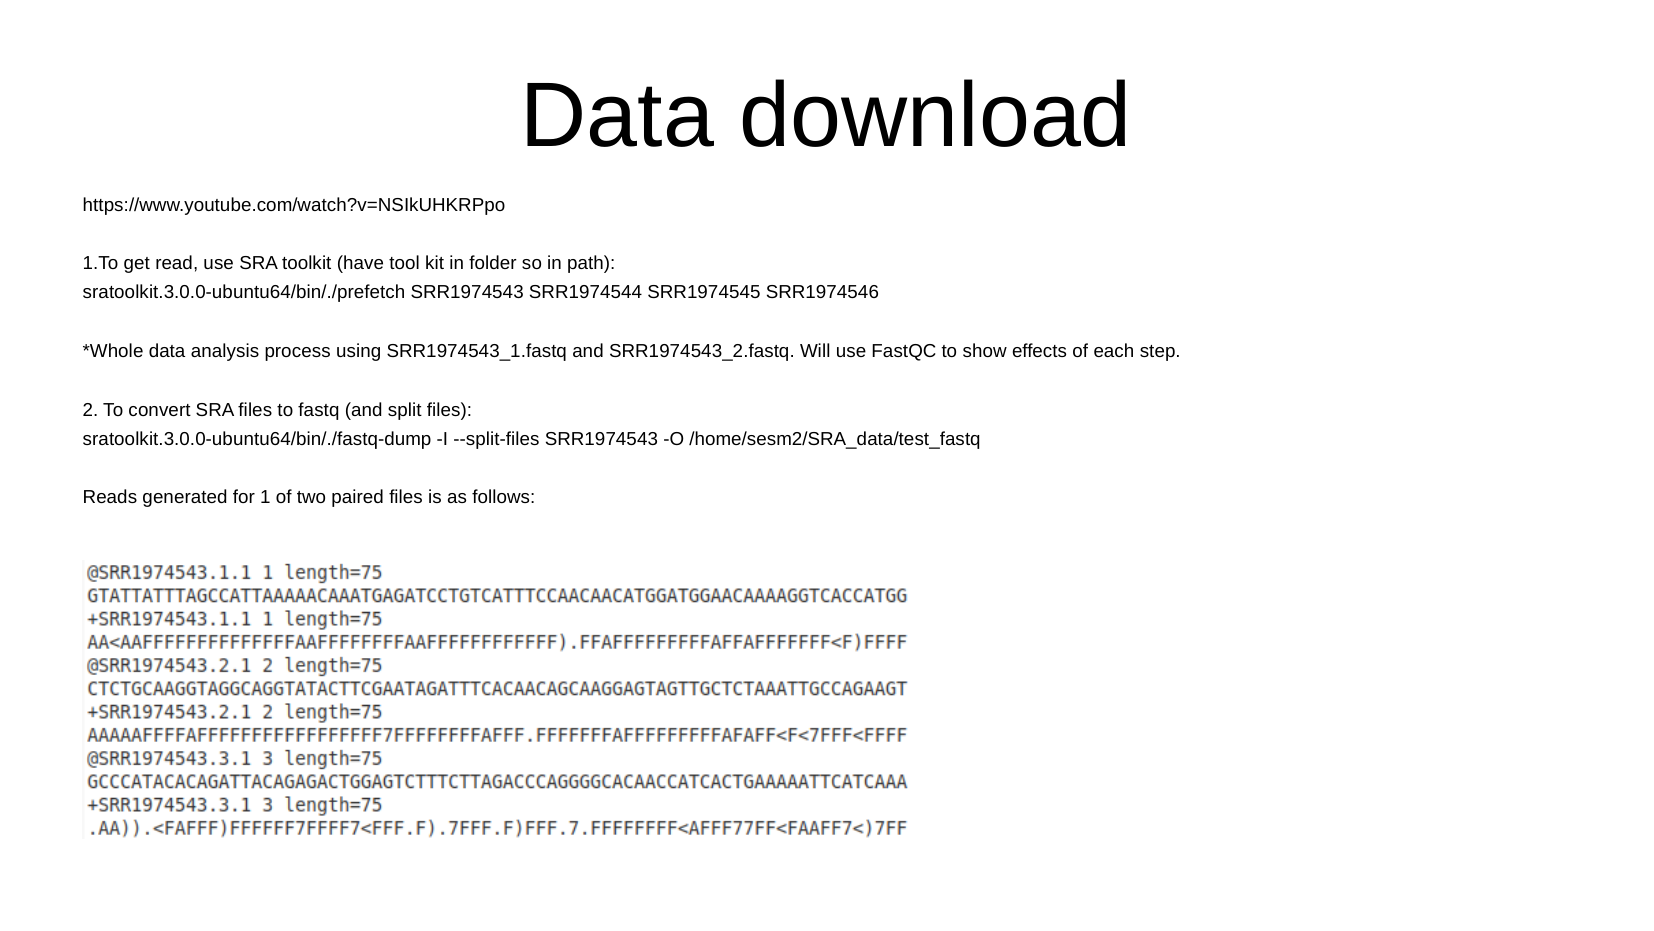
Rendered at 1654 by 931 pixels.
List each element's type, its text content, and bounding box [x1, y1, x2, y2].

title Data download [82, 37, 1571, 193]
list https://www.youtube.com/watch?v=NSIkUHKRPpo 1.To get read, use SRA toolkit (have tool kit in folder so in path): sratoolkit.3.0.0-ubuntu64/bin/./prefetch SRR1974543 SRR1974544 SRR1974545 SRR1974546 *Whole data analysis process using SRR1974543_1.fastq and SRR1974543_2.fastq. Will use FastQC to show effects of each step. 2. To convert SRA files to fastq (and split files): sratoolkit.3.0.0-ubuntu64/bin/./fastq-dump -I --split-files SRR1974543 -O /home/sesm2/SRA_data/test_fastq Reads generated for 1 of two paired files is as follows: [82, 193, 1571, 508]
picture [82, 560, 1040, 839]
